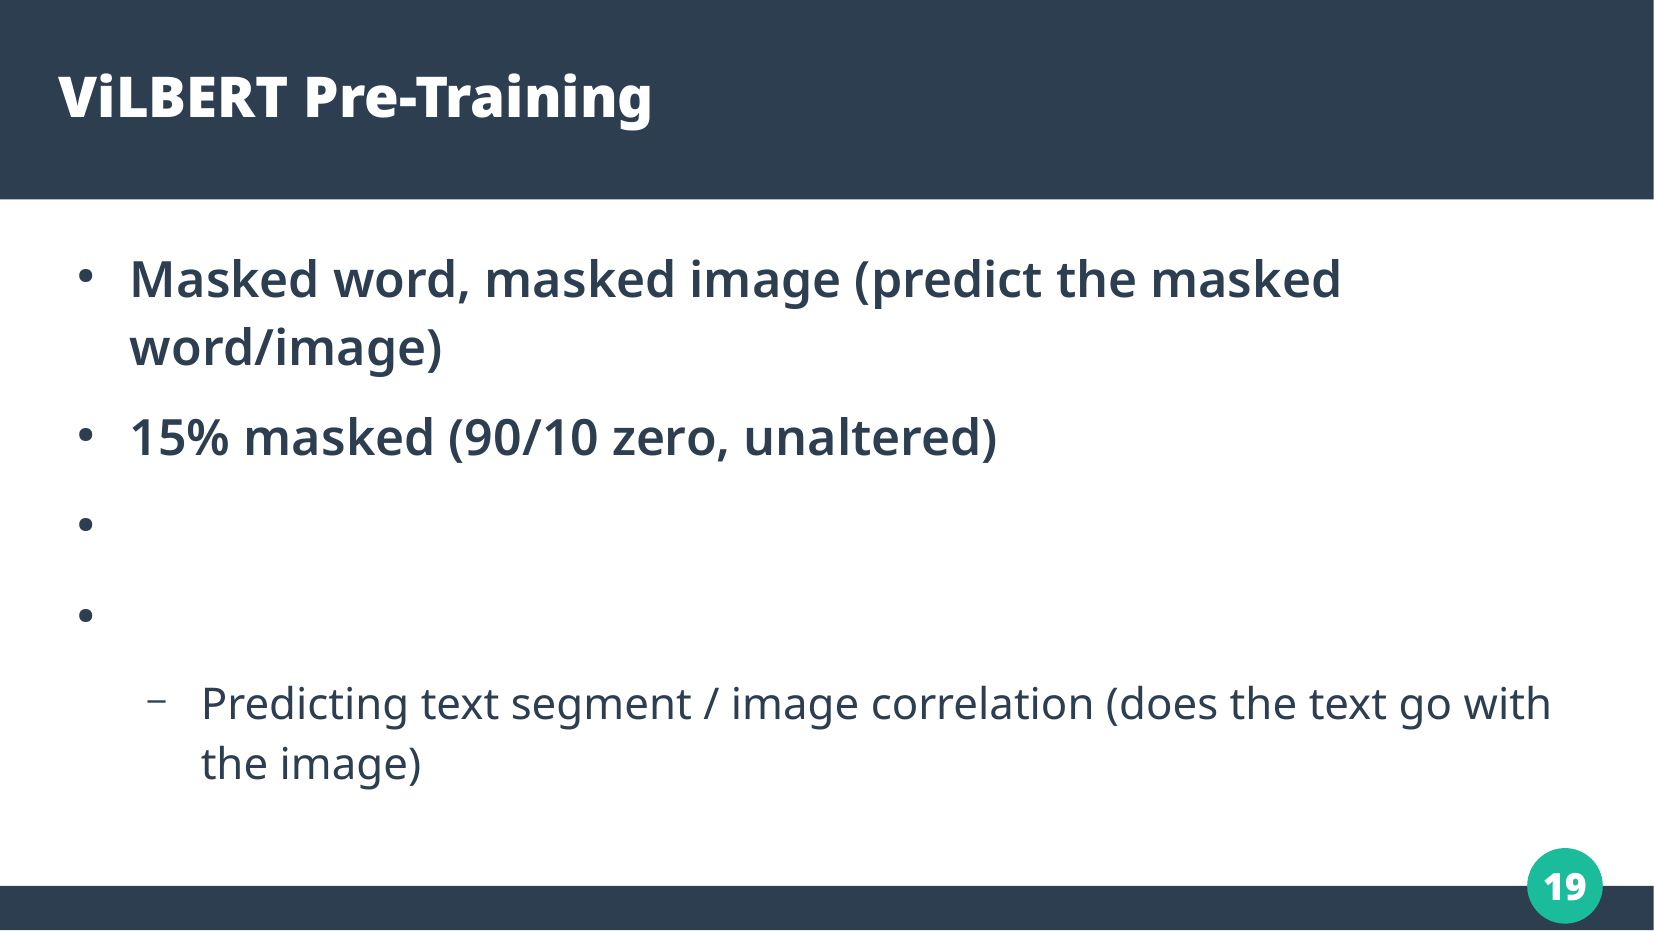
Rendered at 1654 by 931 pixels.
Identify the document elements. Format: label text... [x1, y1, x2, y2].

title ViLBERT Pre-Training [59, 37, 1595, 155]
list Masked word, masked image (predict the masked word/image) 15% masked (90/10 zero, unaltered) Predicting text segment / image correlation (does the text go with the image) [59, 243, 1595, 864]
